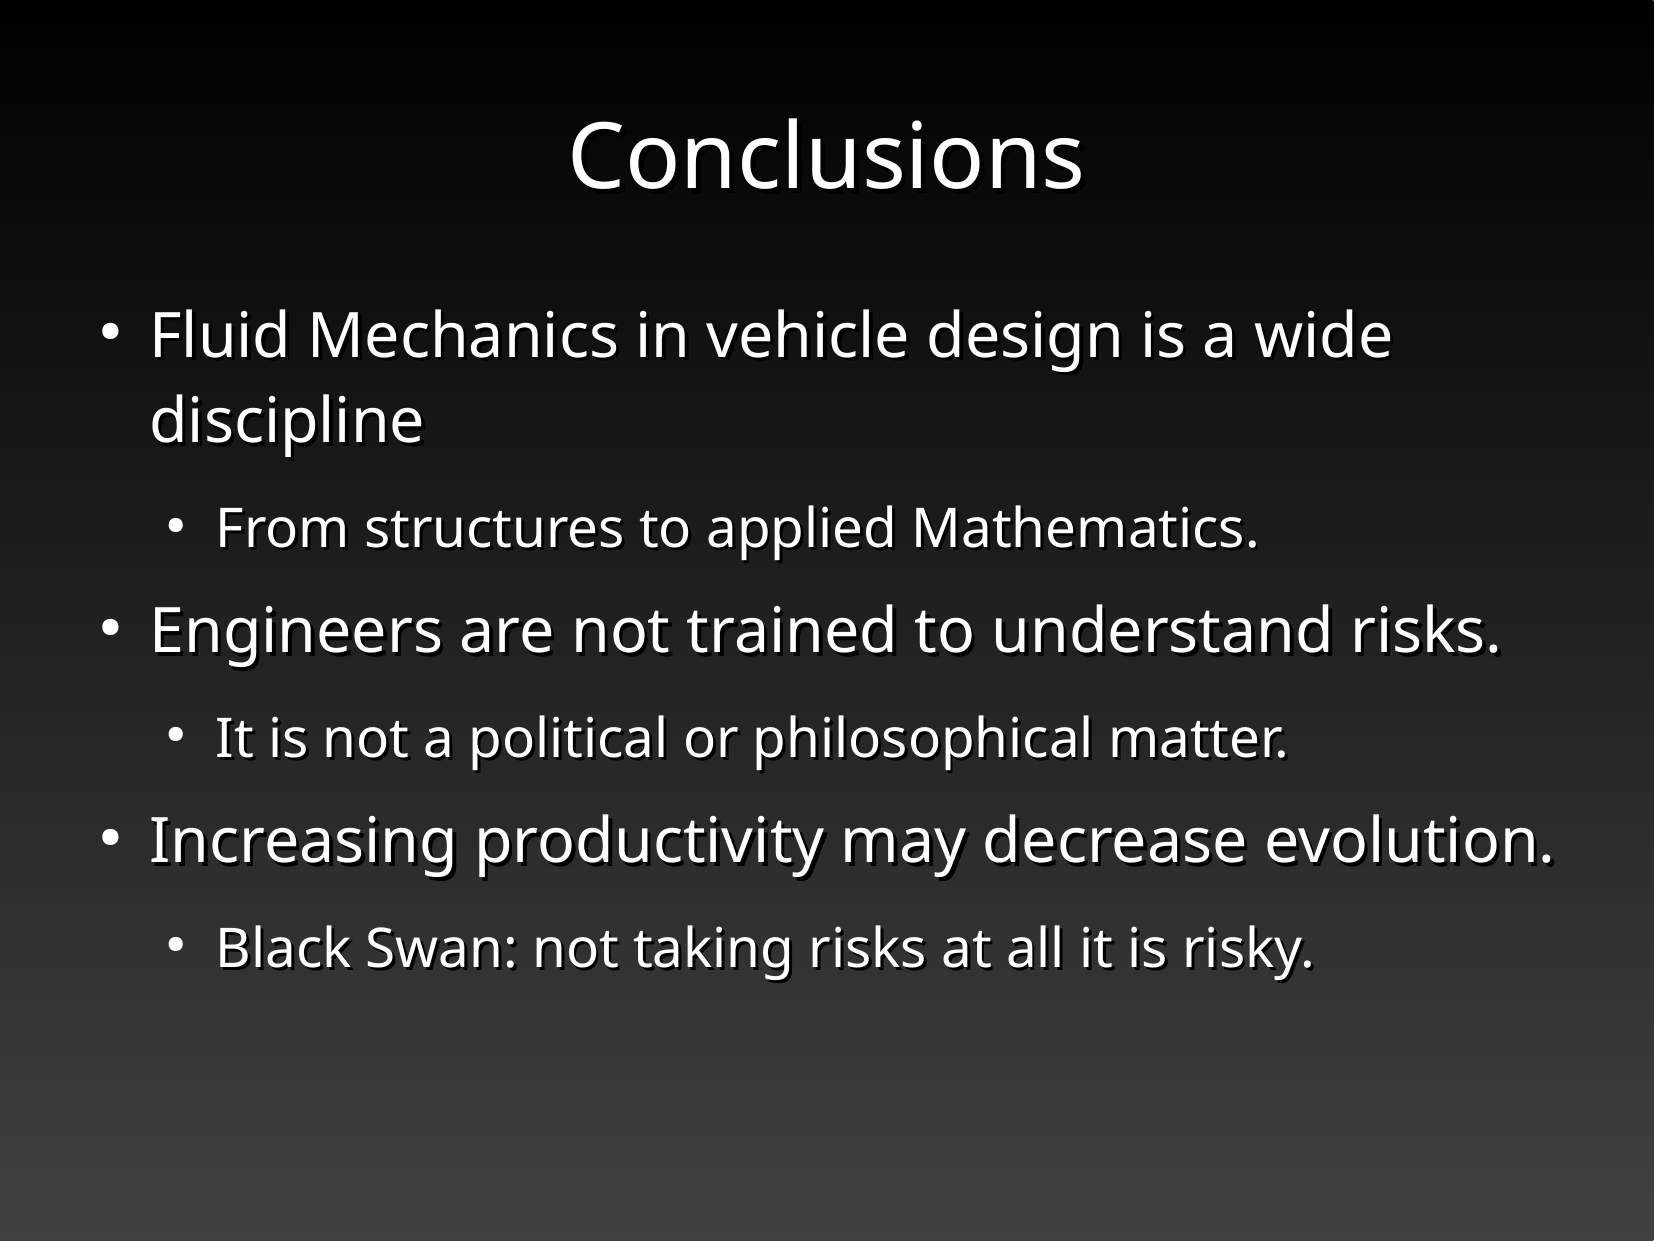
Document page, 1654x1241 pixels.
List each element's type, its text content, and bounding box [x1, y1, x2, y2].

list Fluid Mechanics in vehicle design is a wide discipline From structures to applied Mathematics. Engineers are not trained to understand risks. It is not a political or philosophical matter. Increasing productivity may decrease evolution. Black Swan: not taking risks at all it is risky. [82, 290, 1571, 1109]
title Conclusions [82, 49, 1571, 257]
